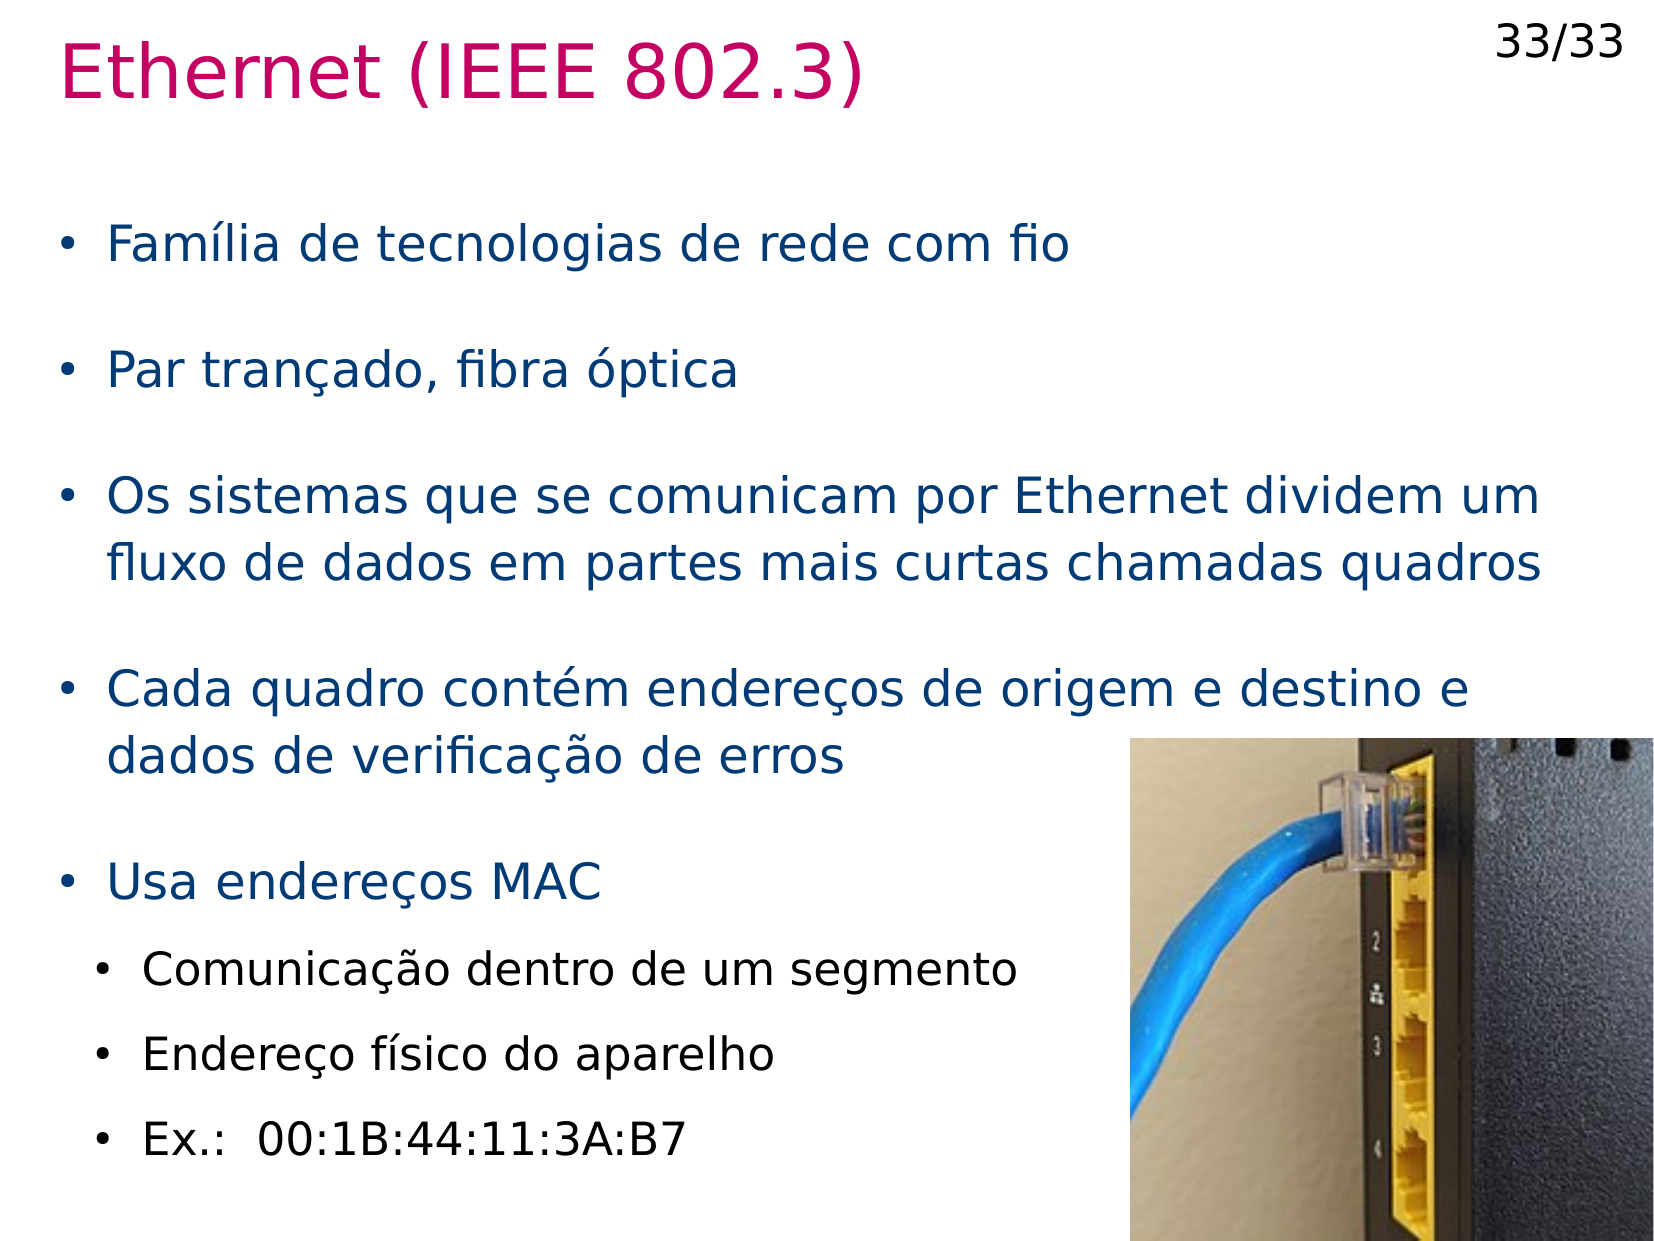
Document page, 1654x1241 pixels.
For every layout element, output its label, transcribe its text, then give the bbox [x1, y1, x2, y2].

picture [1130, 738, 1654, 1241]
list Família de tecnologias de rede com fio Par trançado, fibra óptica Os sistemas que se comunicam por Ethernet dividem um fluxo de dados em partes mais curtas chamadas quadros Cada quadro contém endereços de origem e destino e dados de verificação de erros Usa endereços MAC Comunicação dentro de um segmento Endereço físico do aparelho Ex.: 00:1B:44:11:3A:B7 [59, 206, 1625, 1211]
title Ethernet (IEEE 802.3) [59, 29, 1625, 148]
